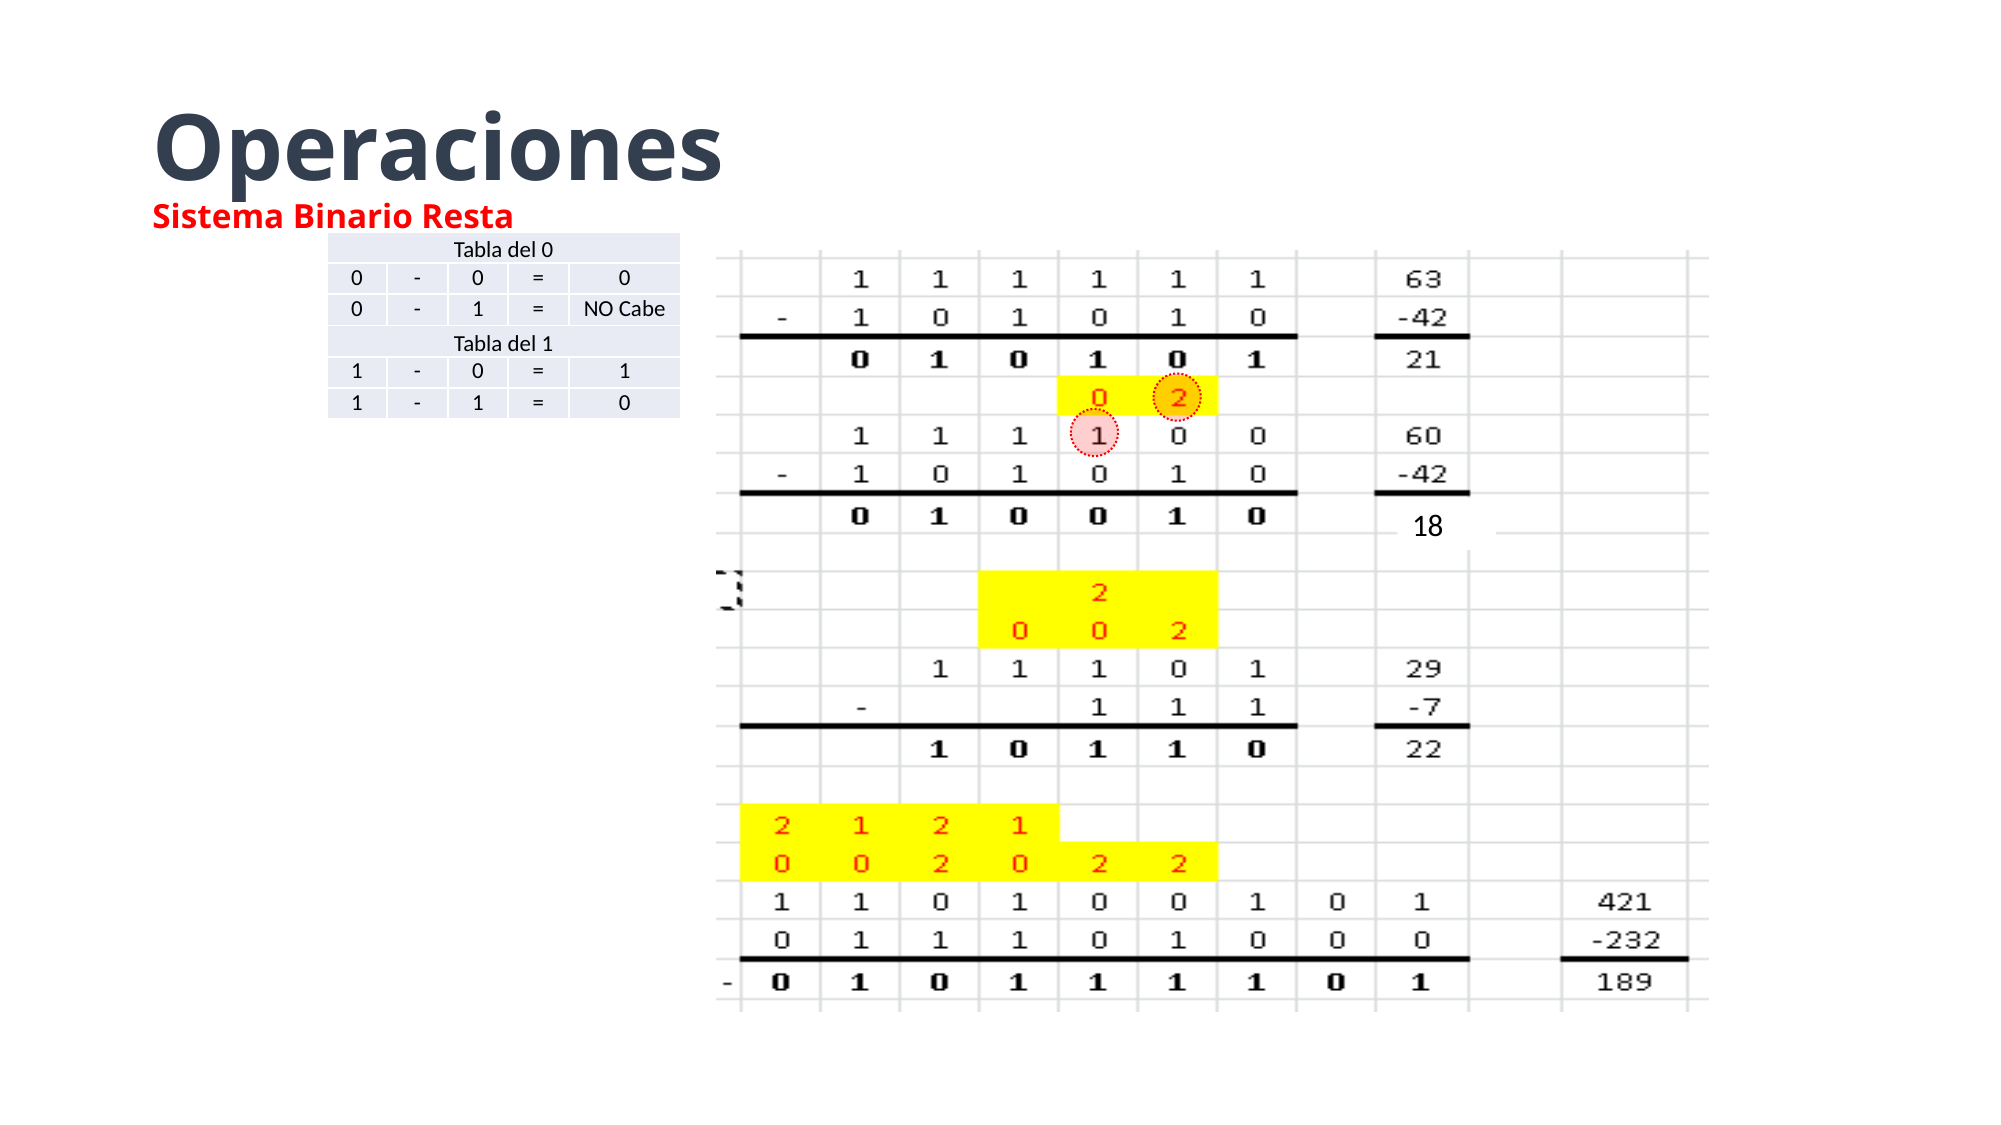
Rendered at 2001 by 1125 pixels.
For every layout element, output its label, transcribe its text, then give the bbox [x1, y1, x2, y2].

table_cell - [388, 389, 447, 418]
table_cell - [388, 358, 447, 387]
text_box [1070, 408, 1119, 457]
table_cell 0 [449, 358, 507, 387]
table_cell 0 [449, 264, 507, 293]
table_cell 1 [449, 389, 507, 418]
table_cell Tabla del 1 [328, 326, 680, 356]
table_cell NO Cabe [570, 295, 680, 325]
table_cell 1 [570, 358, 680, 387]
table_cell 1 [328, 358, 386, 387]
table_header Tabla del 0 [328, 233, 680, 262]
table_cell 1 [328, 389, 386, 418]
table_cell = [509, 358, 568, 387]
text_box [1153, 373, 1201, 421]
picture [716, 250, 1709, 1012]
text_box 18 [1397, 497, 1496, 550]
table_cell = [509, 295, 568, 325]
table_cell - [388, 295, 447, 325]
table_cell - [388, 264, 447, 293]
table_cell 1 [449, 295, 507, 325]
table_cell 0 [328, 295, 386, 325]
table_cell 0 [328, 264, 386, 293]
title Operaciones Sistema Binario Resta [137, 59, 1863, 278]
table_cell = [509, 389, 568, 418]
table_cell 0 [570, 389, 680, 418]
table_cell 0 [570, 264, 680, 293]
table_cell = [509, 264, 568, 293]
